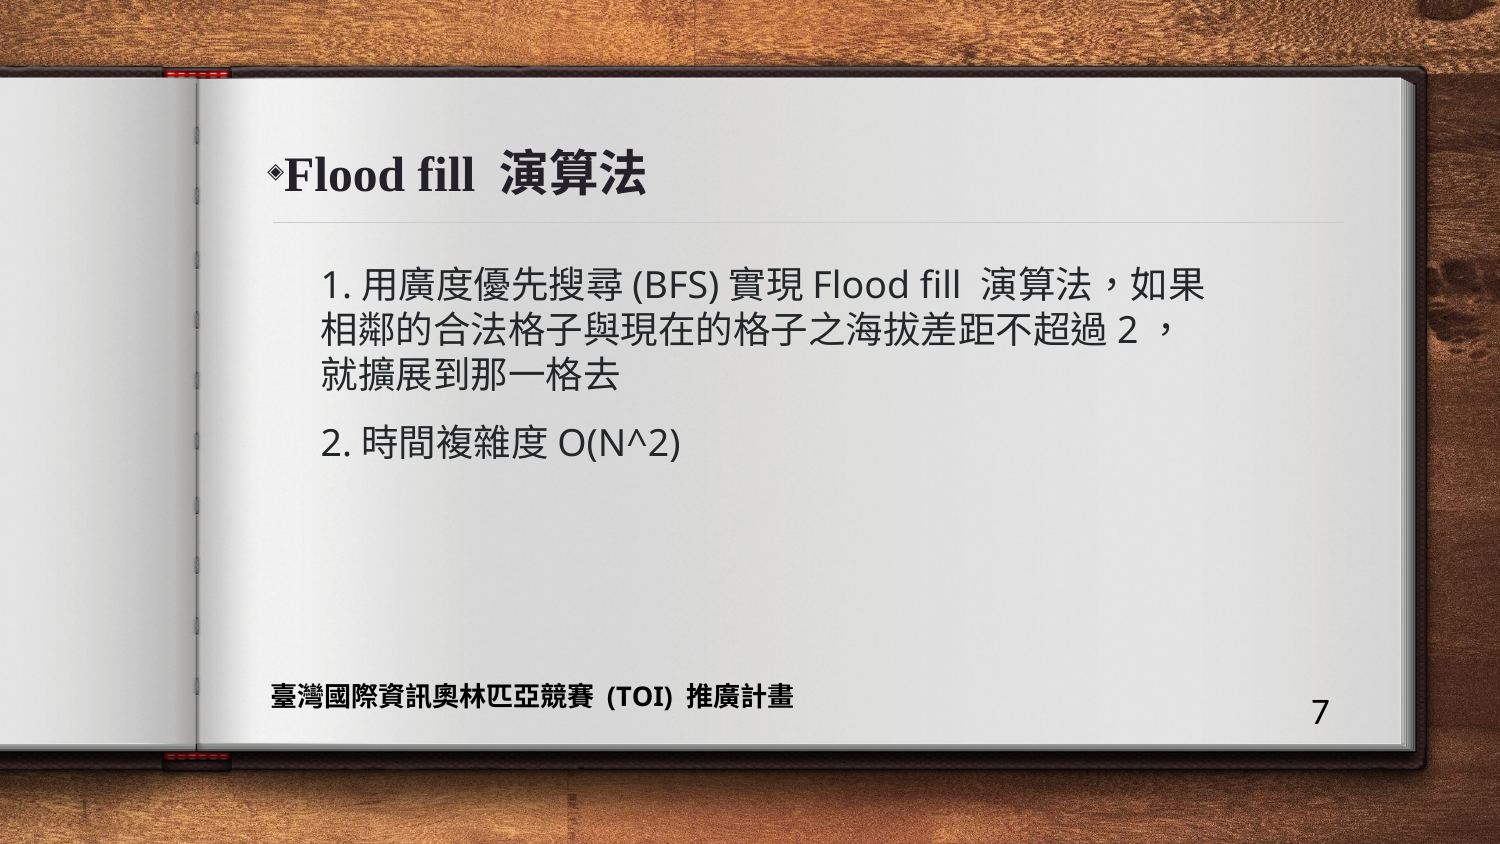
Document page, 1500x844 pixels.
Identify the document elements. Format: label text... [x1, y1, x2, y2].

text_box 7 [1295, 672, 1386, 737]
text_box 1.用廣度優先搜尋(BFS)實現Flood fill 演算法，如果相鄰的合法格子與現在的格子之海拔差距不超過2，就擴展到那一格去 [306, 253, 1237, 403]
list Flood fill 演算法 [252, 126, 1194, 216]
text_box 2.時間複雜度O(N^2) [306, 412, 1249, 472]
